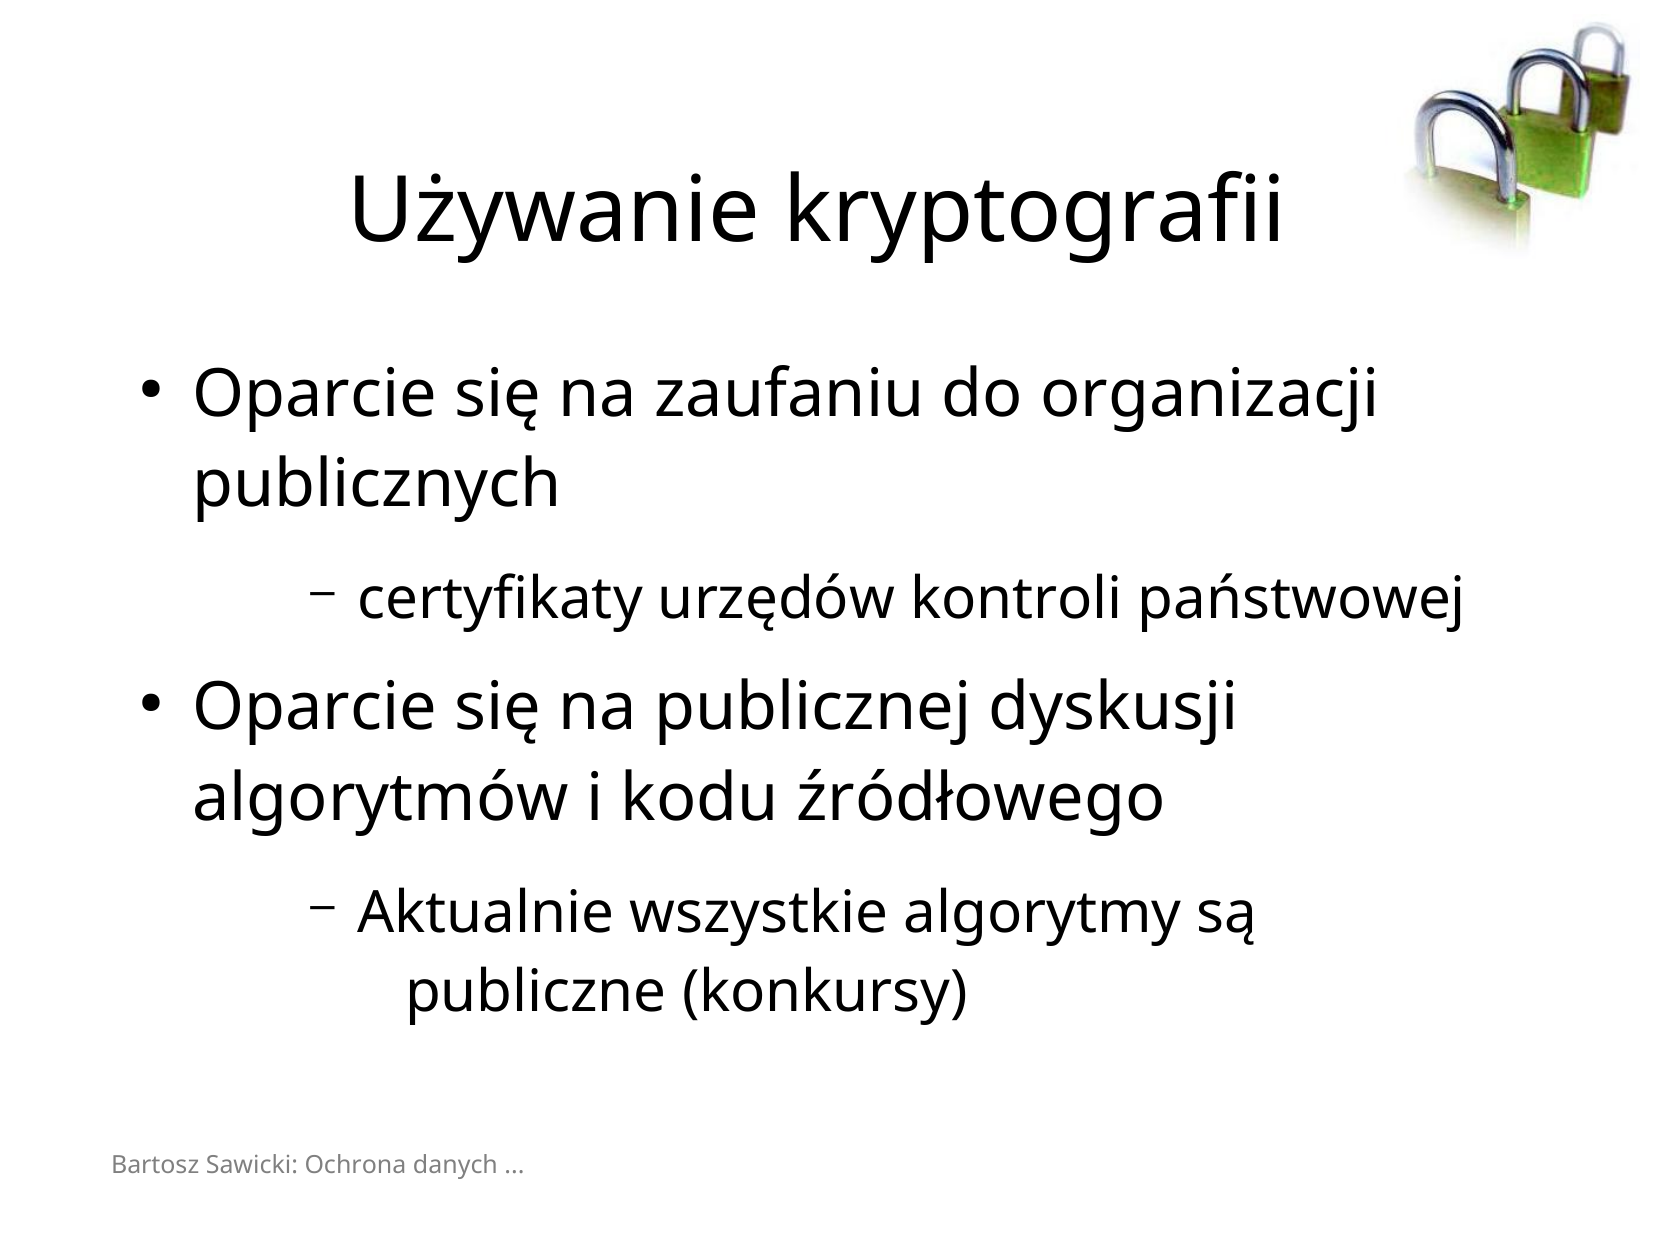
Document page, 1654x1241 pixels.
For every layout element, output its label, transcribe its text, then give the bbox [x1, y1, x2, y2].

picture [1385, 14, 1640, 266]
title Używanie kryptografii [121, 94, 1534, 319]
list Oparcie się na zaufaniu do organizacji publicznych certyfikaty urzędów kontroli państwowej Oparcie się na publicznej dyskusji algorytmów i kodu źródłowego Aktualnie wszystkie algorytmy są publiczne (konkursy) [121, 344, 1534, 1127]
